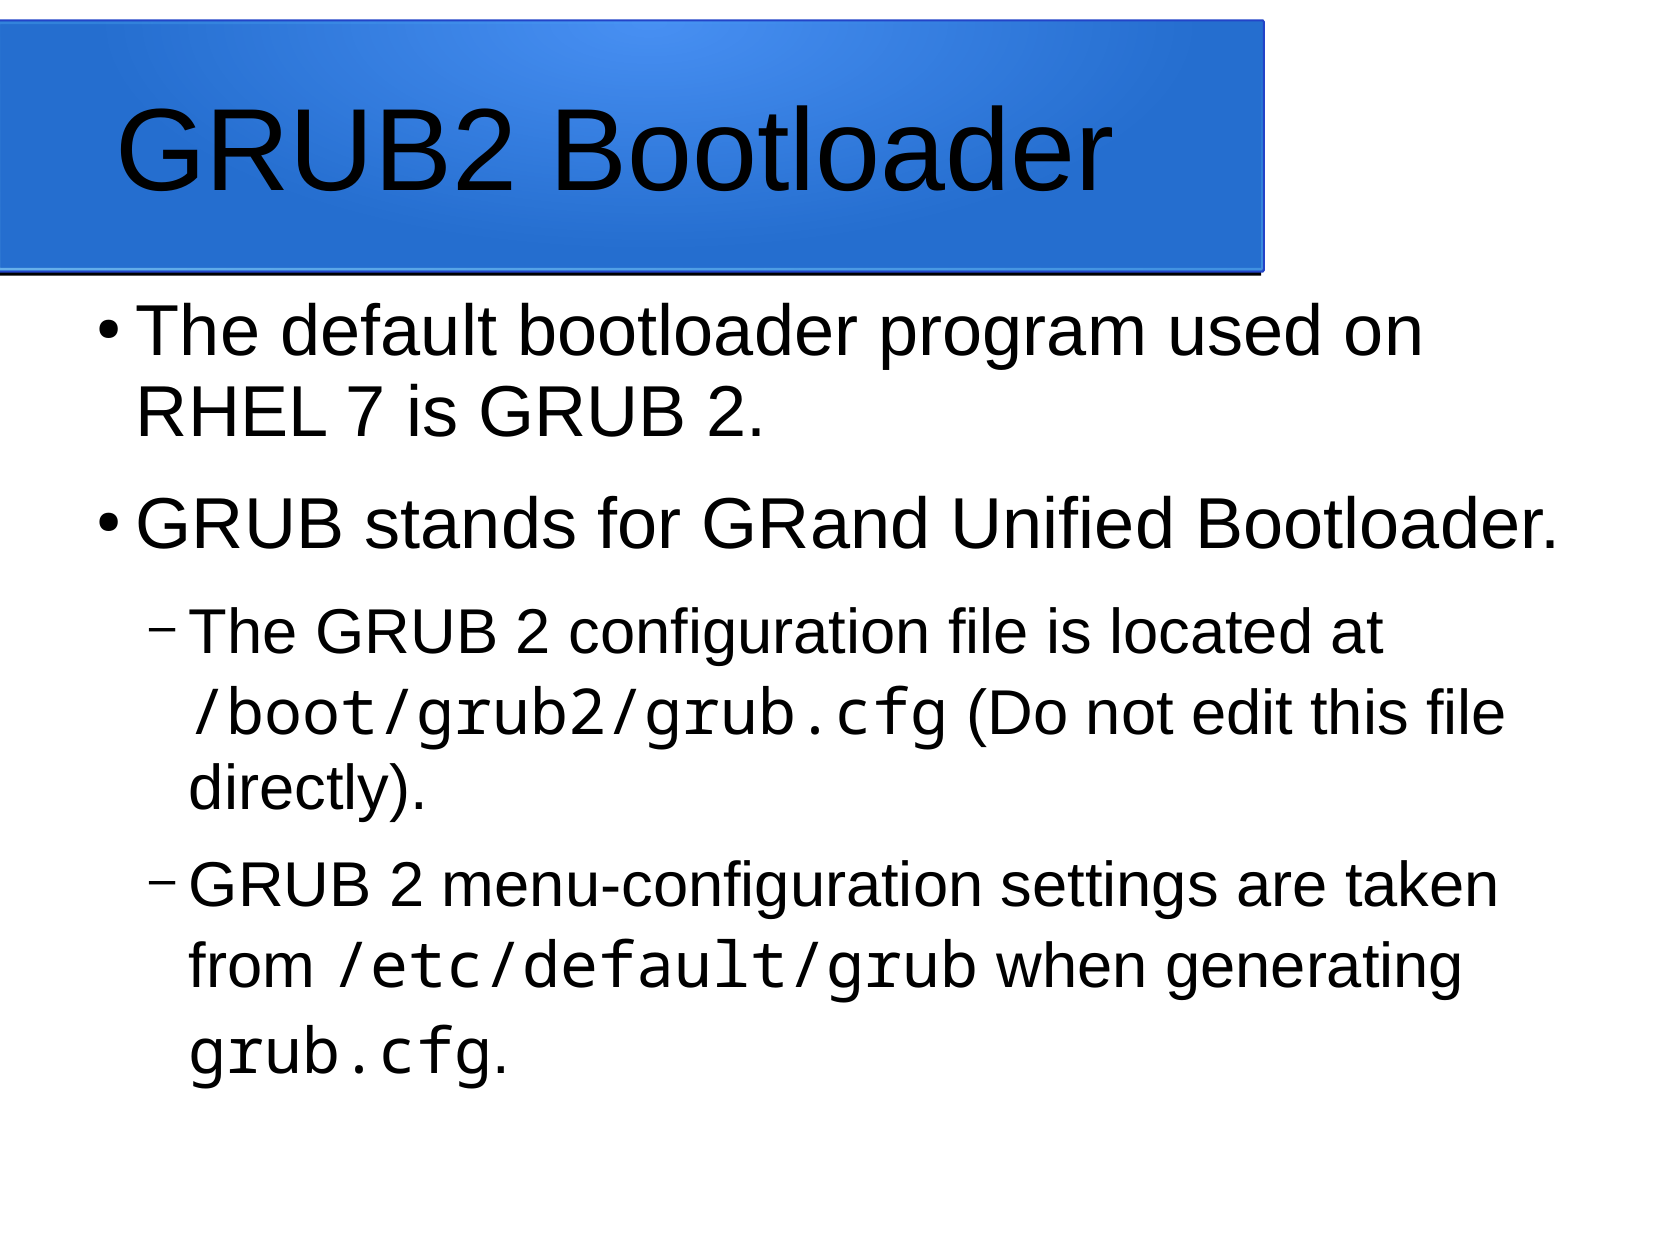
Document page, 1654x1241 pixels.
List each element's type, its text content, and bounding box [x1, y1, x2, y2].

title GRUB2 Bootloader [82, 47, 1235, 252]
list The default bootloader program used on RHEL 7 is GRUB 2. GRUB stands for GRand Unified Bootloader. The GRUB 2 configuration file is located at /boot/grub2/grub.cfg (Do not edit this file directly). GRUB 2 menu-configuration settings are taken from /etc/default/grub when generating grub.cfg. [82, 290, 1571, 1141]
